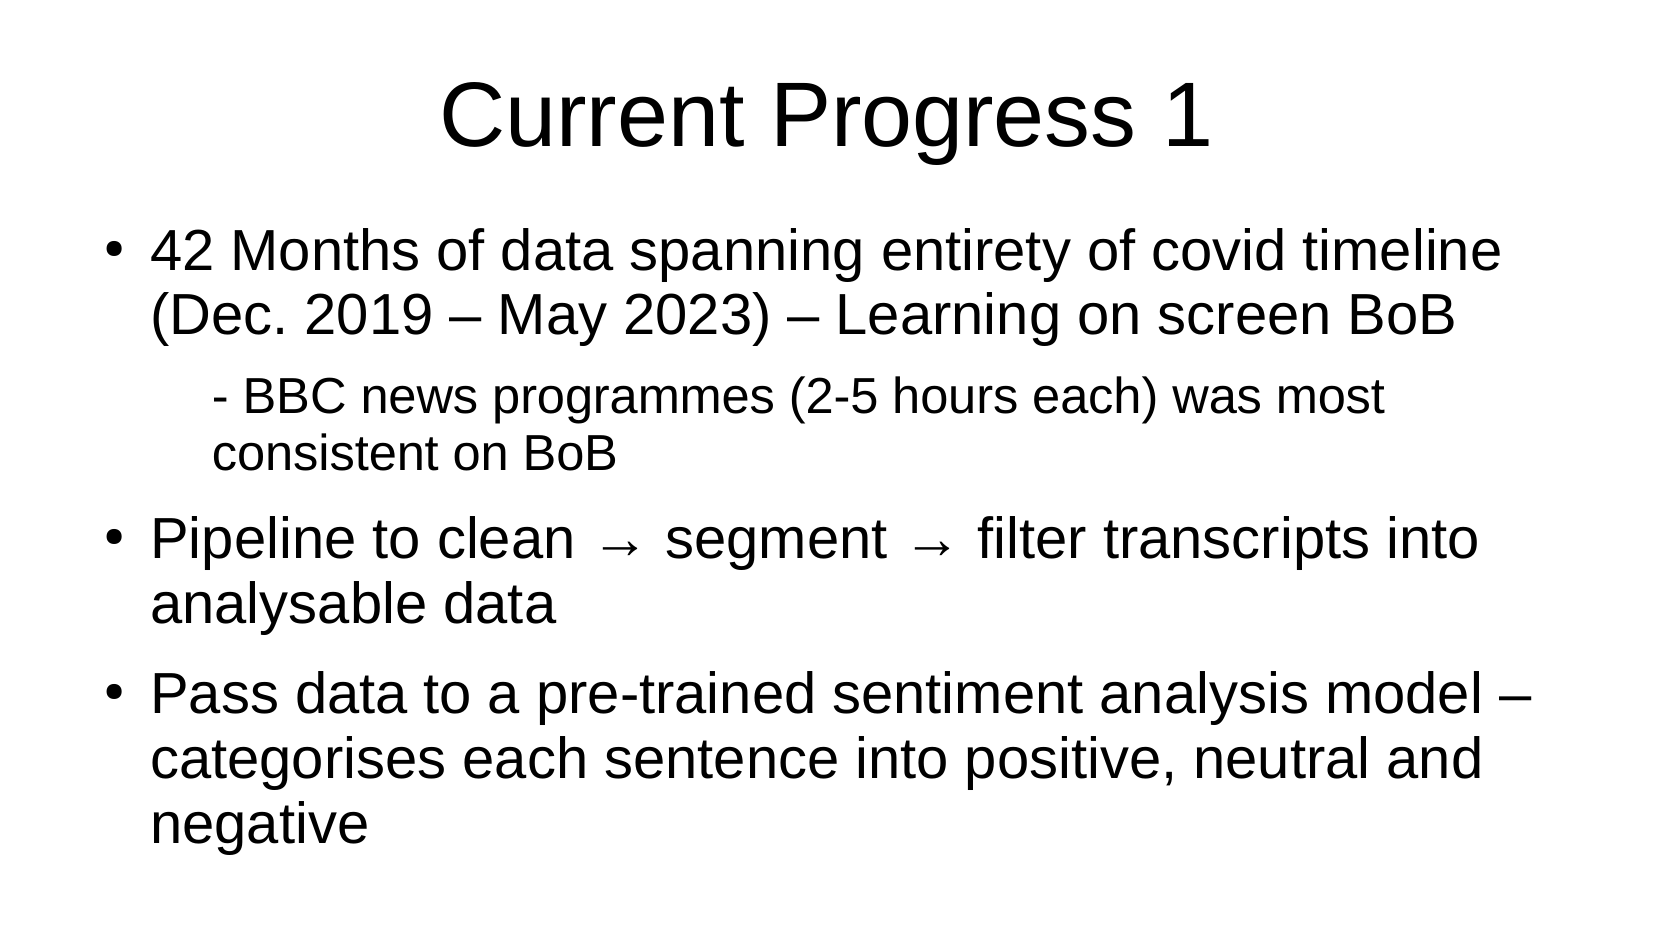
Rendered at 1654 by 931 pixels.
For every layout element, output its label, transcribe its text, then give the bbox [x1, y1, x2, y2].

list 42 Months of data spanning entirety of covid timeline (Dec. 2019 – May 2023) – Learning on screen BoB - BBC news programmes (2-5 hours each) was most consistent on BoB Pipeline to clean → segment → filter transcripts into analysable data Pass data to a pre-trained sentiment analysis model – categorises each sentence into positive, neutral and negative [88, 217, 1577, 857]
title Current Progress 1 [82, 37, 1571, 193]
